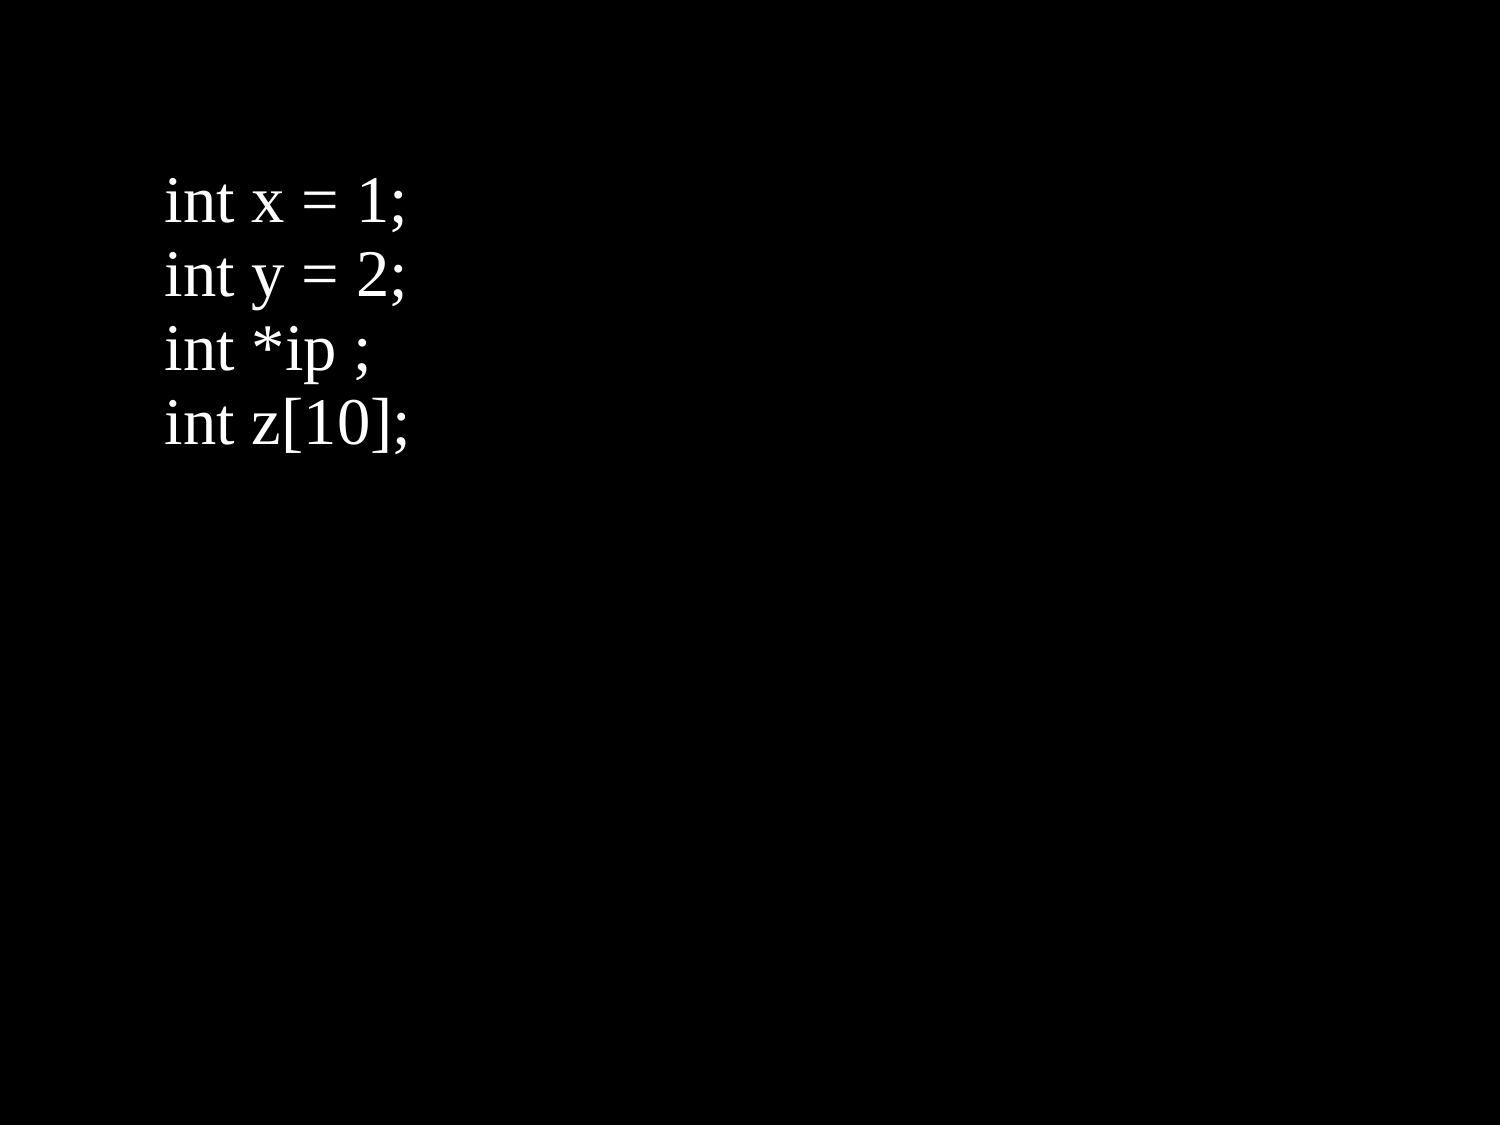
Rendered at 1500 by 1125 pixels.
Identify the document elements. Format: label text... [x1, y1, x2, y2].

text_box int x = 1; int y = 2; int *ip ; int z[10]; [150, 155, 638, 541]
